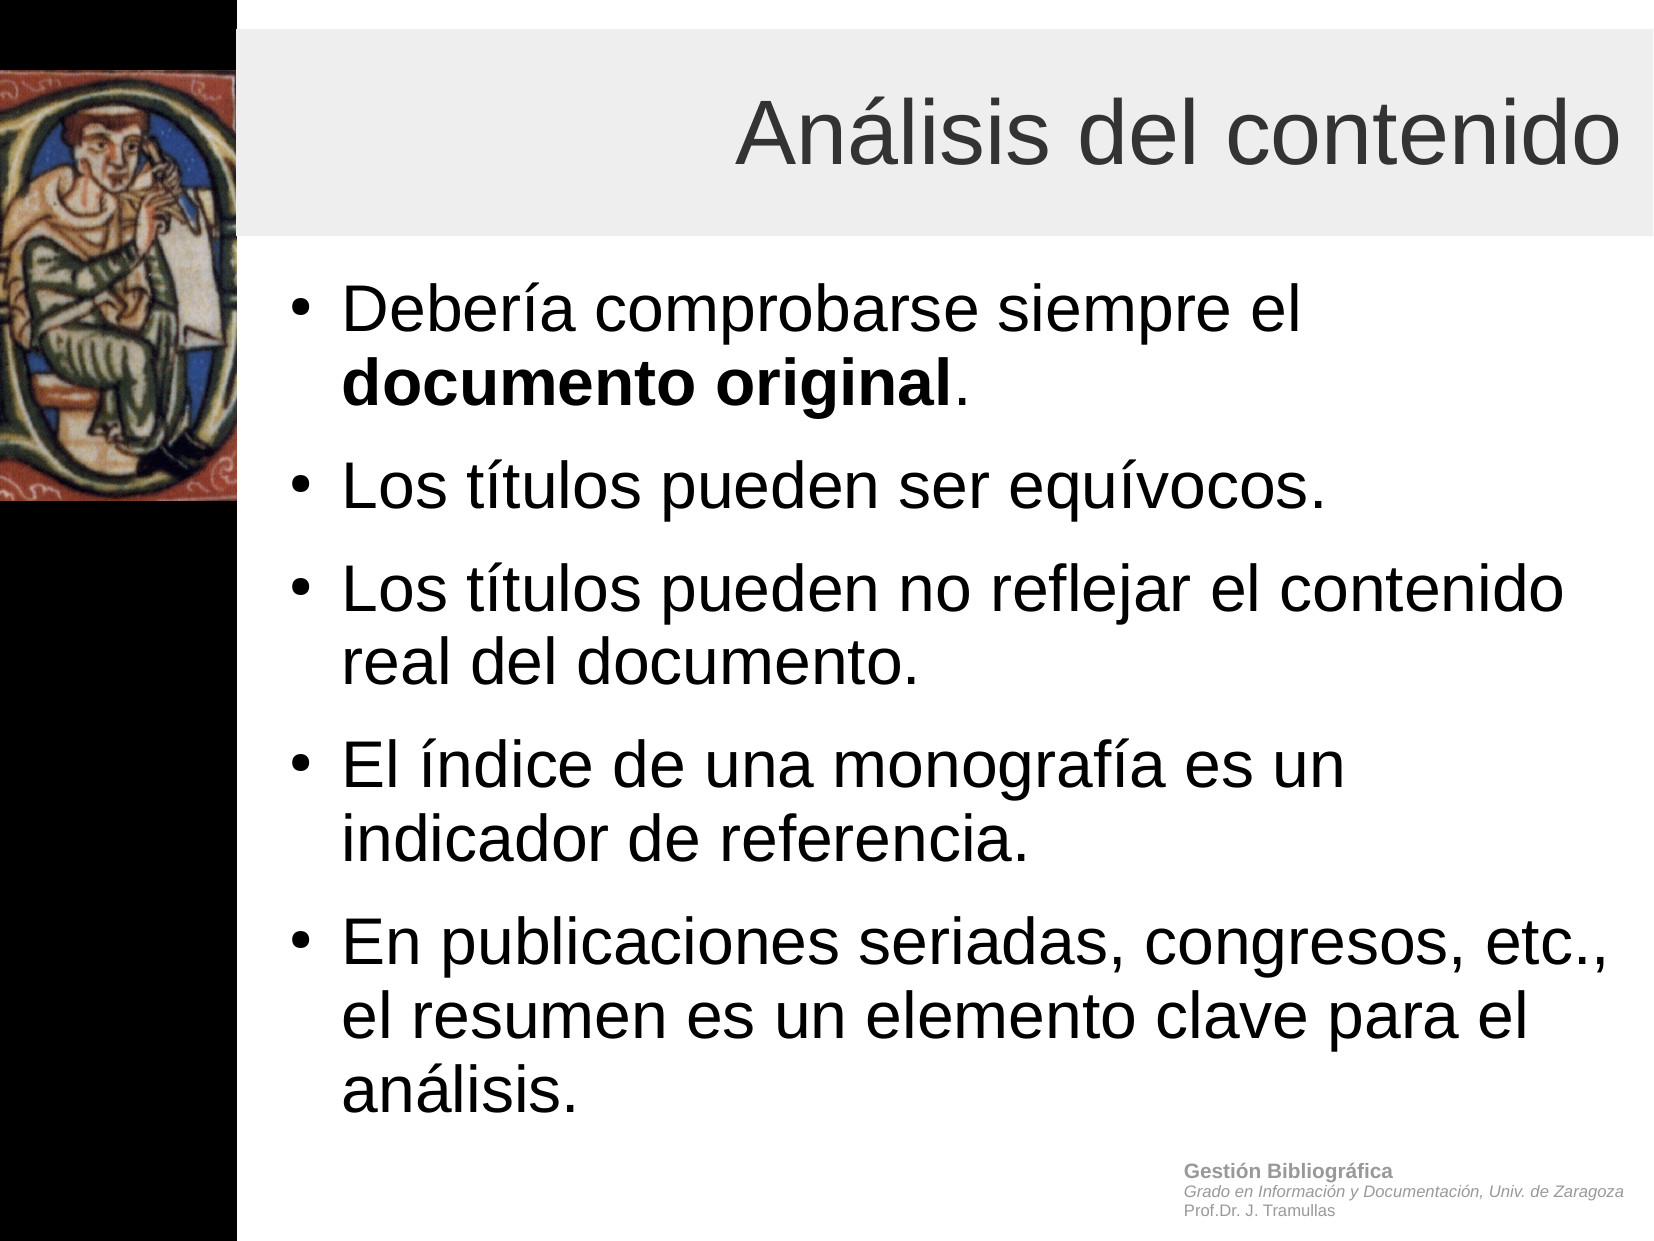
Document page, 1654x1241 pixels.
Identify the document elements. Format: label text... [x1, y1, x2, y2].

title Análisis del contenido [236, 29, 1654, 237]
list Debería comprobarse siempre el documento original. Los títulos pueden ser equívocos. Los títulos pueden no reflejar el contenido real del documento. El índice de una monografía es un indicador de referencia. En publicaciones seriadas, congresos, etc., el resumen es un elemento clave para el análisis. [271, 271, 1619, 1134]
picture [0, 70, 237, 501]
